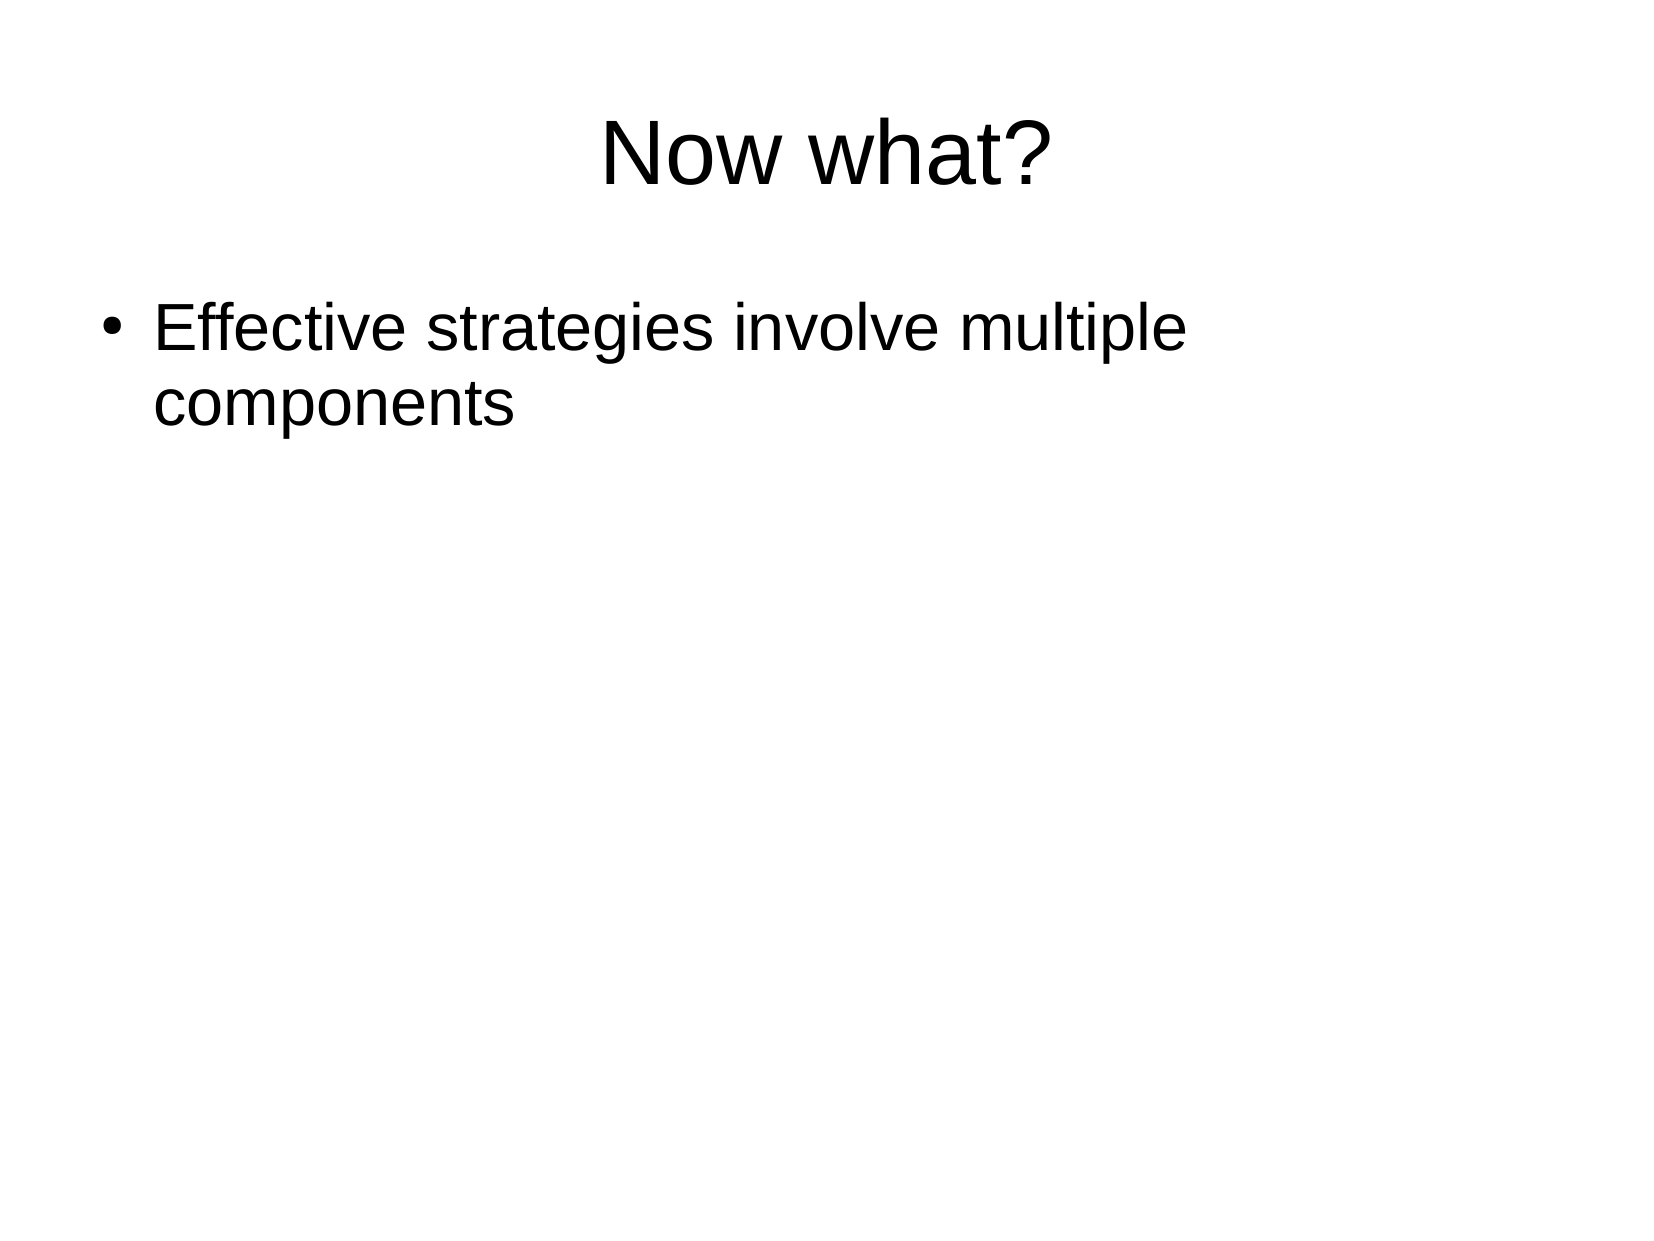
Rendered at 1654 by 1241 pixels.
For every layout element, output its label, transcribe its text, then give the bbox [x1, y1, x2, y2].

title Now what? [82, 49, 1571, 257]
list Effective strategies involve multiple components [82, 290, 1538, 1010]
